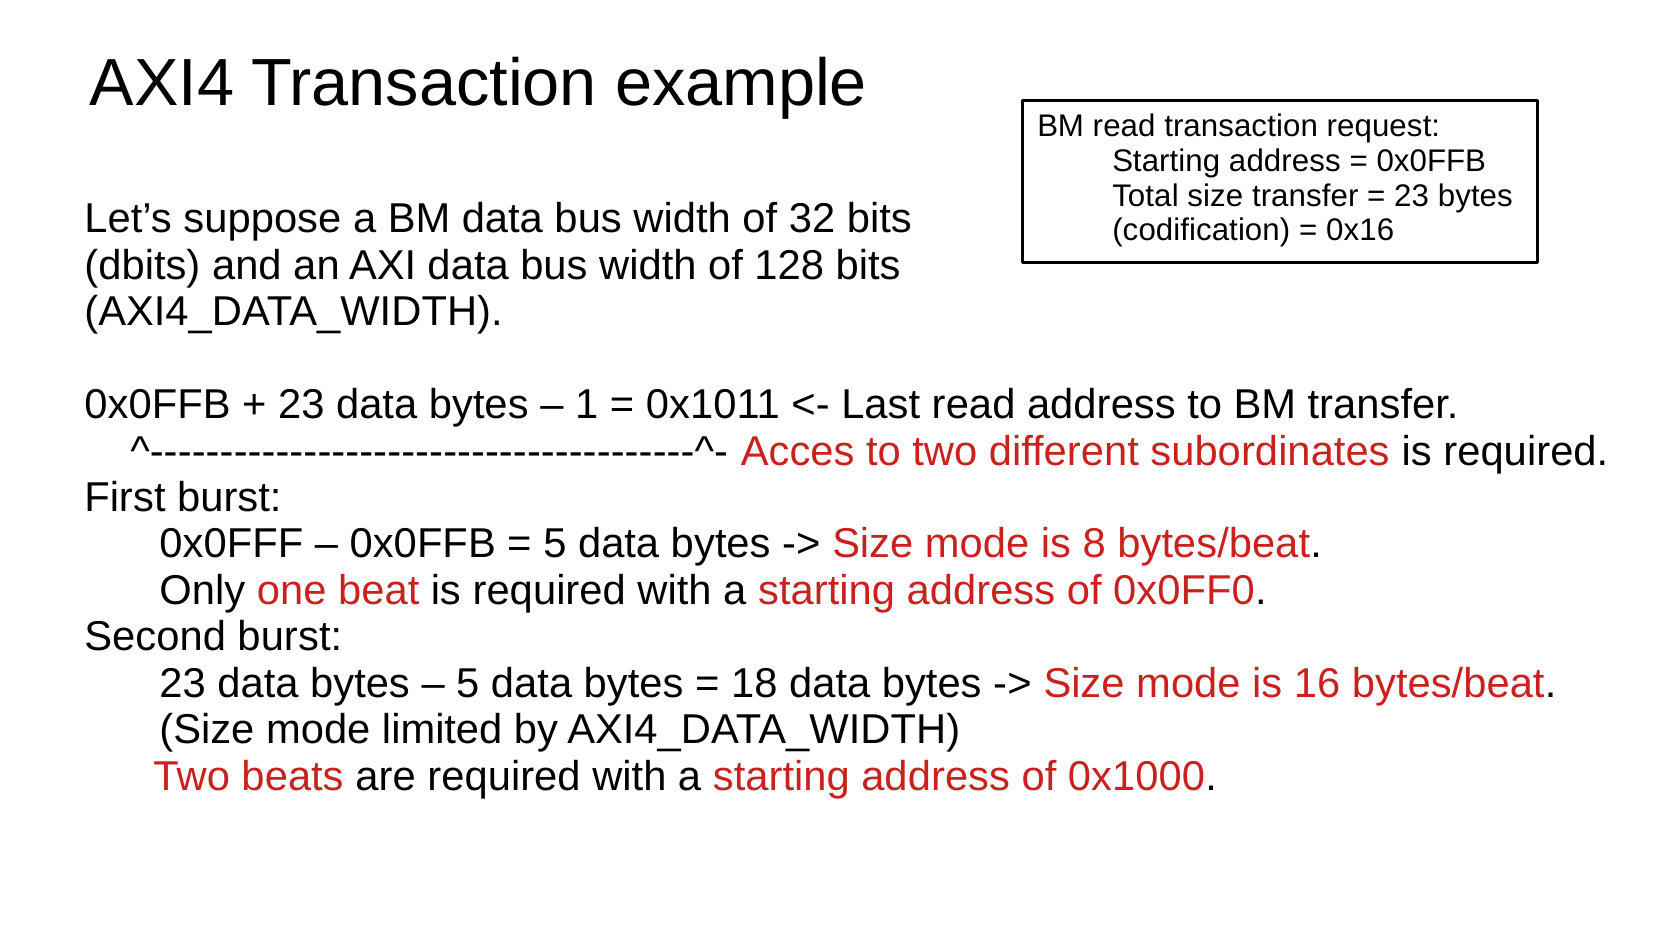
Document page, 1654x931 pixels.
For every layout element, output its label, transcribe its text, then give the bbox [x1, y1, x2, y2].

text_box BM read transaction request: Starting address = 0x0FFB Total size transfer = 23 bytes (codification) = 0x16 [1022, 100, 1538, 187]
text_box Let’s suppose a BM data bus width of 32 bits (dbits) and an AXI data bus width of 128 bits (AXI4_DATA_WIDTH). 0x0FFB + 23 data bytes – 1 = 0x1011 <- Last read address to BM transfer. ^---------------------------------------^- Acces to two different subordinates is required. First burst: 0x0FFF – 0x0FFB = 5 data bytes -> Size mode is 8 bytes/beat. Only one beat is required with a starting address of 0x0FF0. Second burst: 23 data bytes – 5 data bytes = 18 data bytes -> Size mode is 16 bytes/beat. (Size mode limited by AXI4_DATA_WIDTH) Two beats are required with a starting address of 0x1000. [69, 187, 1624, 807]
text_box AXI4 Transaction example [75, 37, 883, 128]
